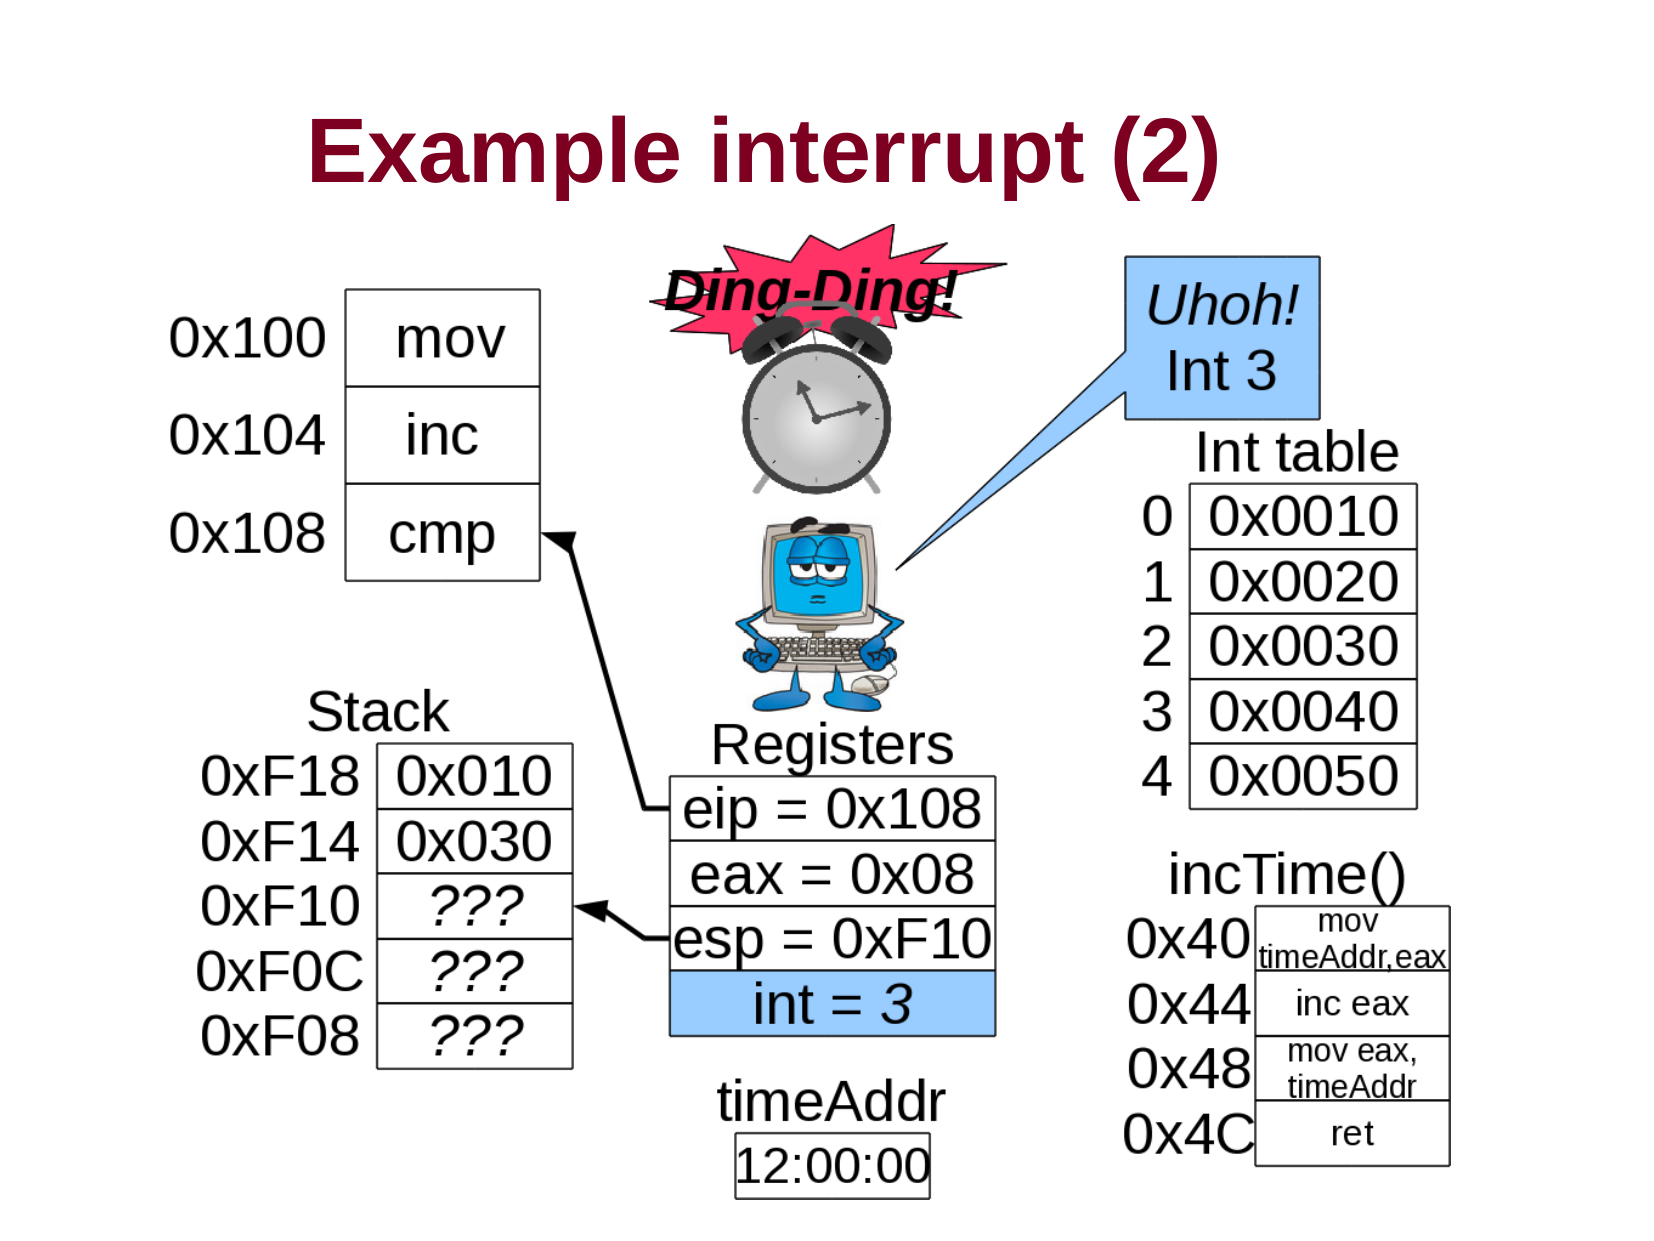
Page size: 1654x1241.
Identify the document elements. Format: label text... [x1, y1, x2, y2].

title Example interrupt (2) [118, 94, 1412, 207]
picture [0, 0, 1654, 1241]
